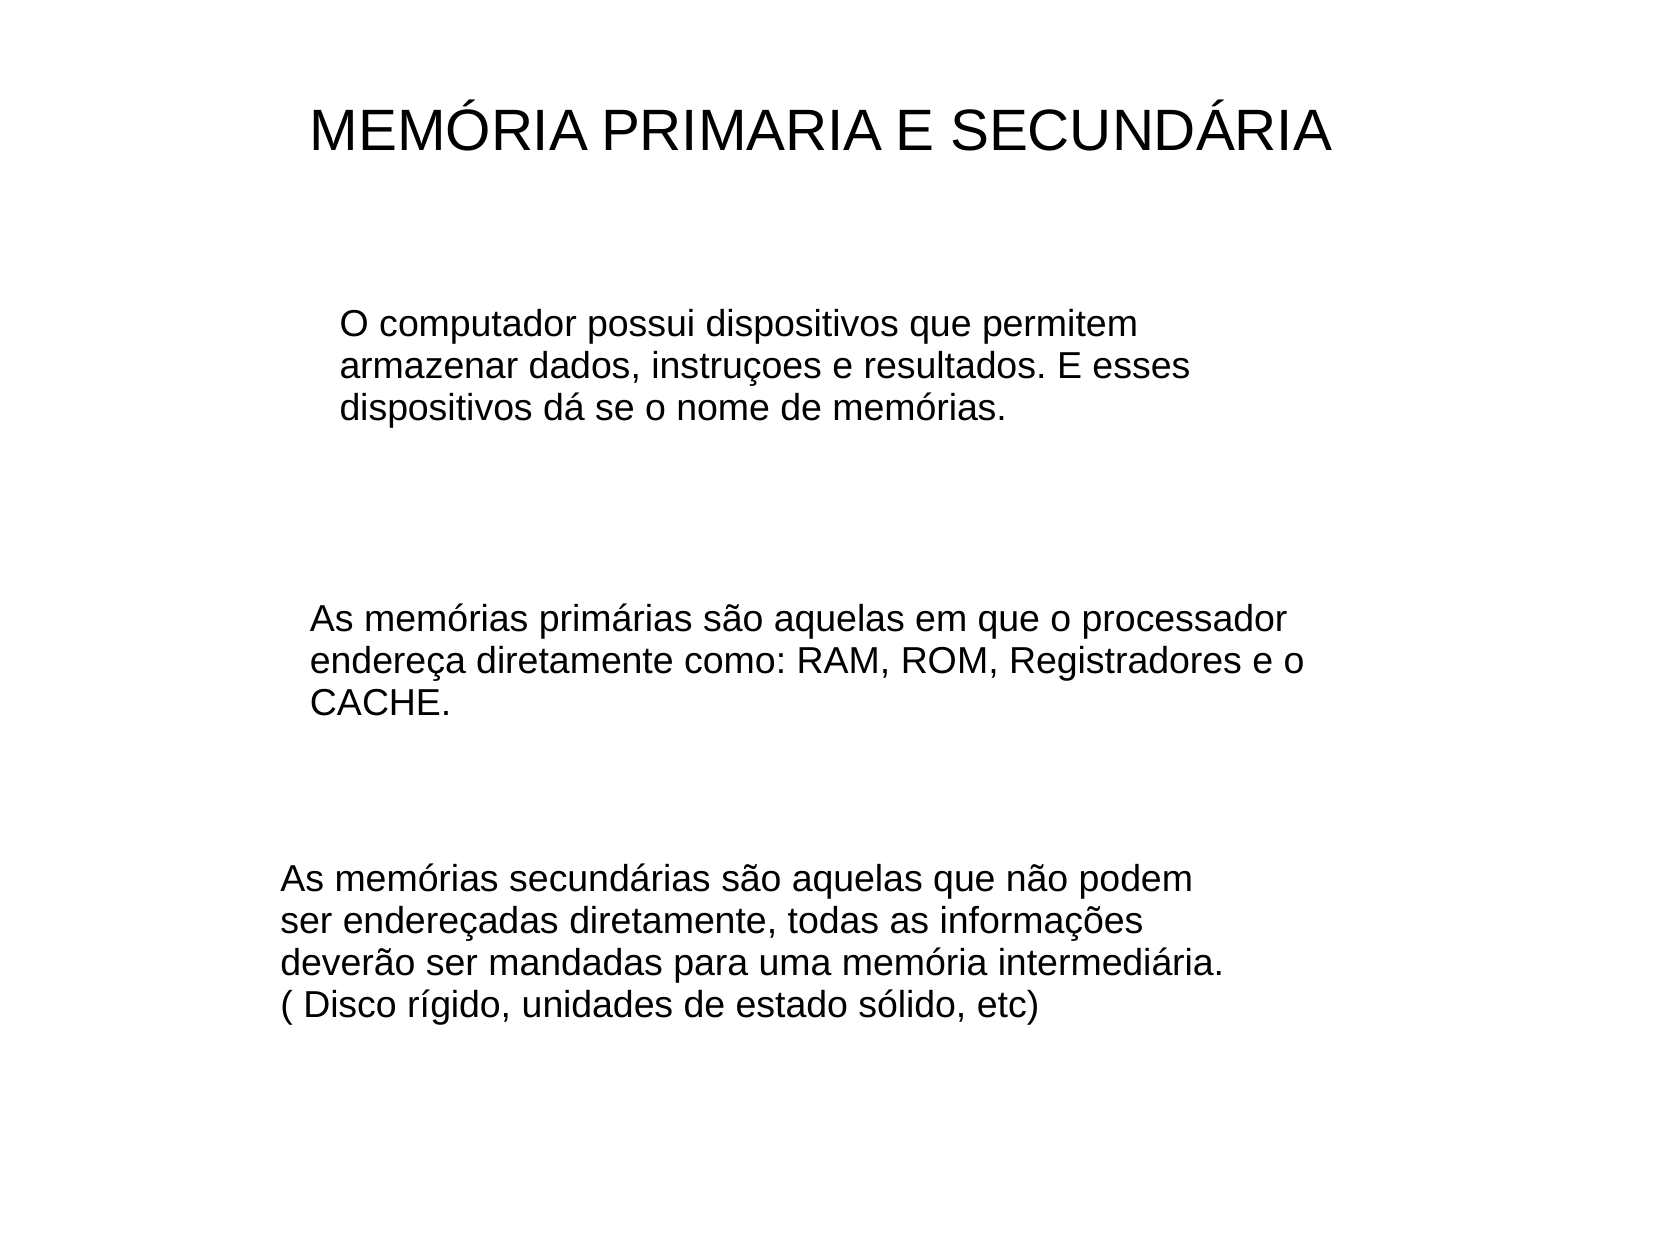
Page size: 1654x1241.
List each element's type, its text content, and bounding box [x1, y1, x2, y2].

text_box O computador possui dispositivos que permitem armazenar dados, instruçoes e resultados. E esses dispositivos dá se o nome de memórias. [324, 295, 1329, 437]
text_box MEMÓRIA PRIMARIA E SECUNDÁRIA [295, 90, 1418, 237]
text_box As memórias secundárias são aquelas que não podem ser endereçadas diretamente, todas as informações deverão ser mandadas para uma memória intermediária. ( Disco rígido, unidades de estado sólido, etc) [265, 850, 1241, 1034]
text_box As memórias primárias são aquelas em que o processador endereça diretamente como: RAM, ROM, Registradores e o CACHE. [295, 590, 1359, 732]
